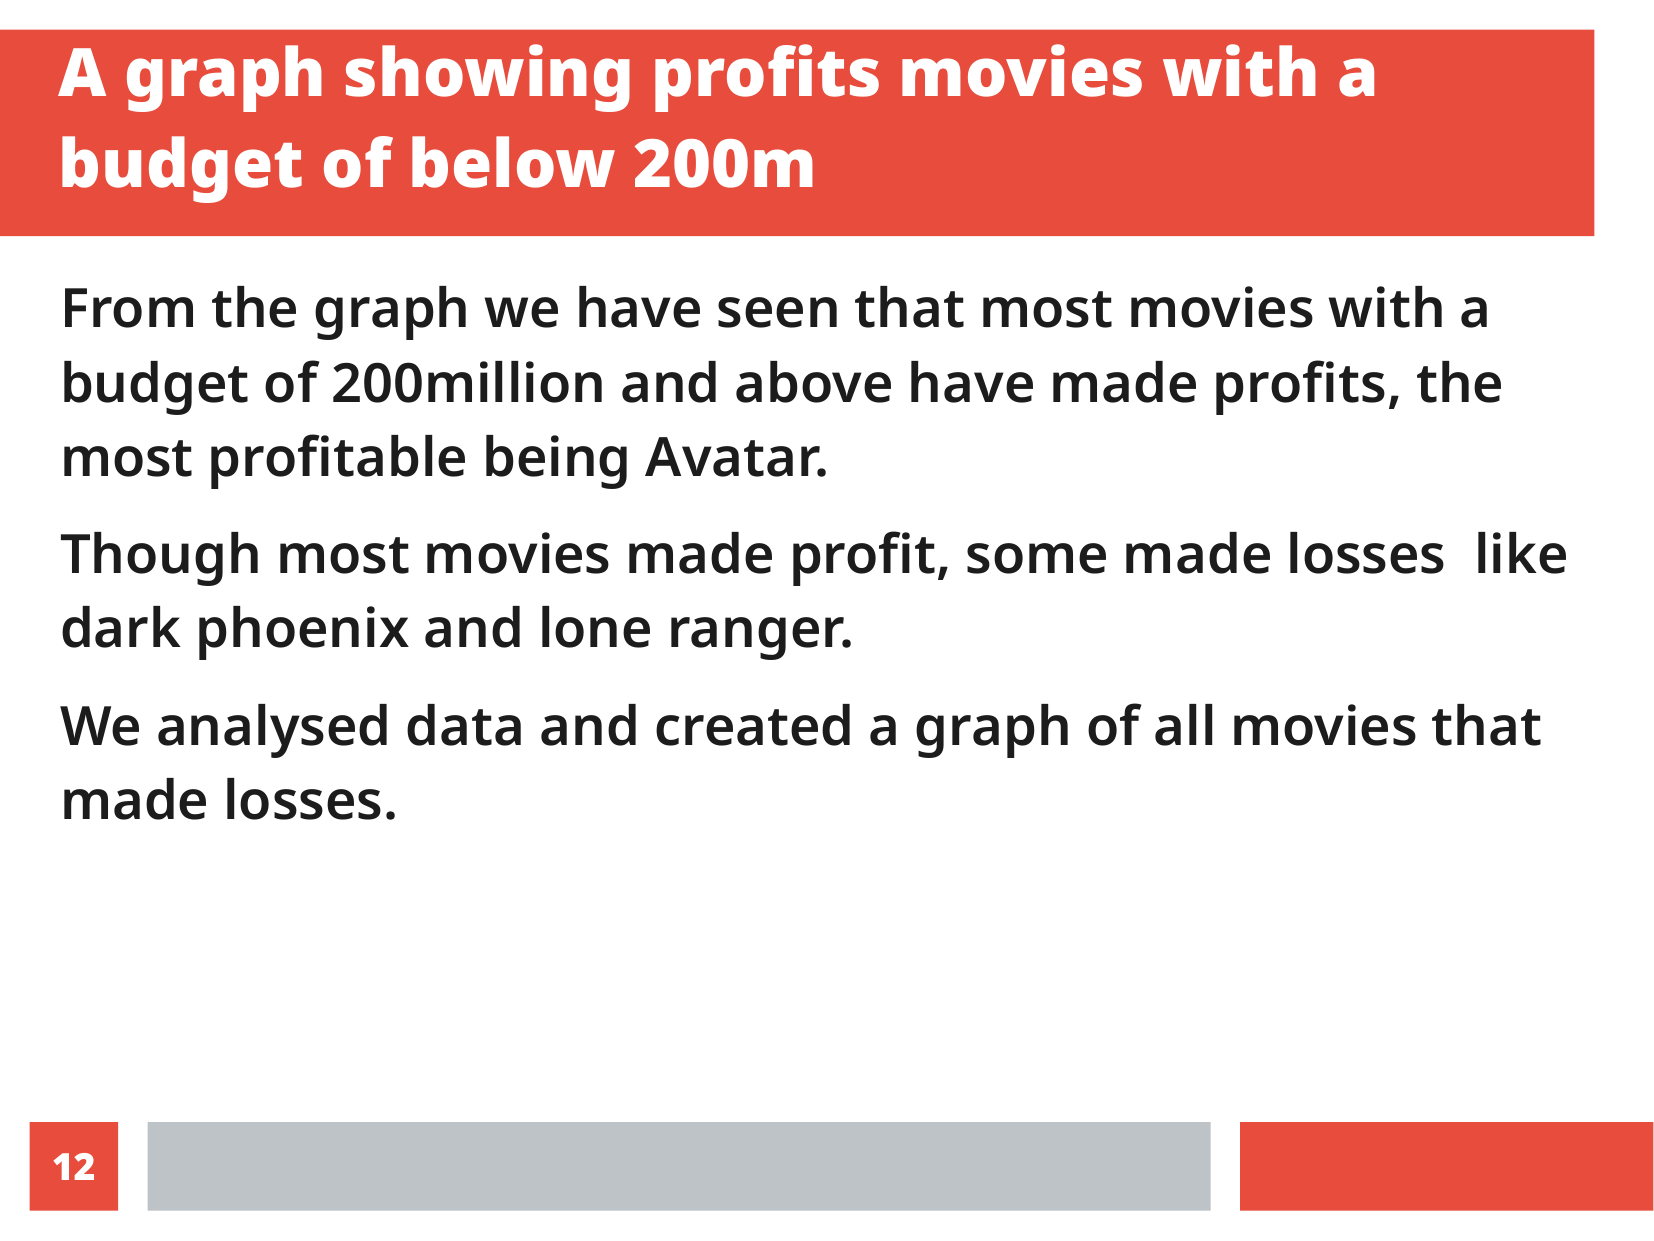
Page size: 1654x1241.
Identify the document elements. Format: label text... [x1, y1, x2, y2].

list From the graph we have seen that most movies with a budget of 200million and above have made profits, the most profitable being Avatar. Though most movies made profit, some made losses like dark phoenix and lone ranger. We analysed data and created a graph of all movies that made losses. [60, 270, 1576, 1093]
title A graph showing profits movies with a budget of below 200m [59, 59, 1595, 207]
